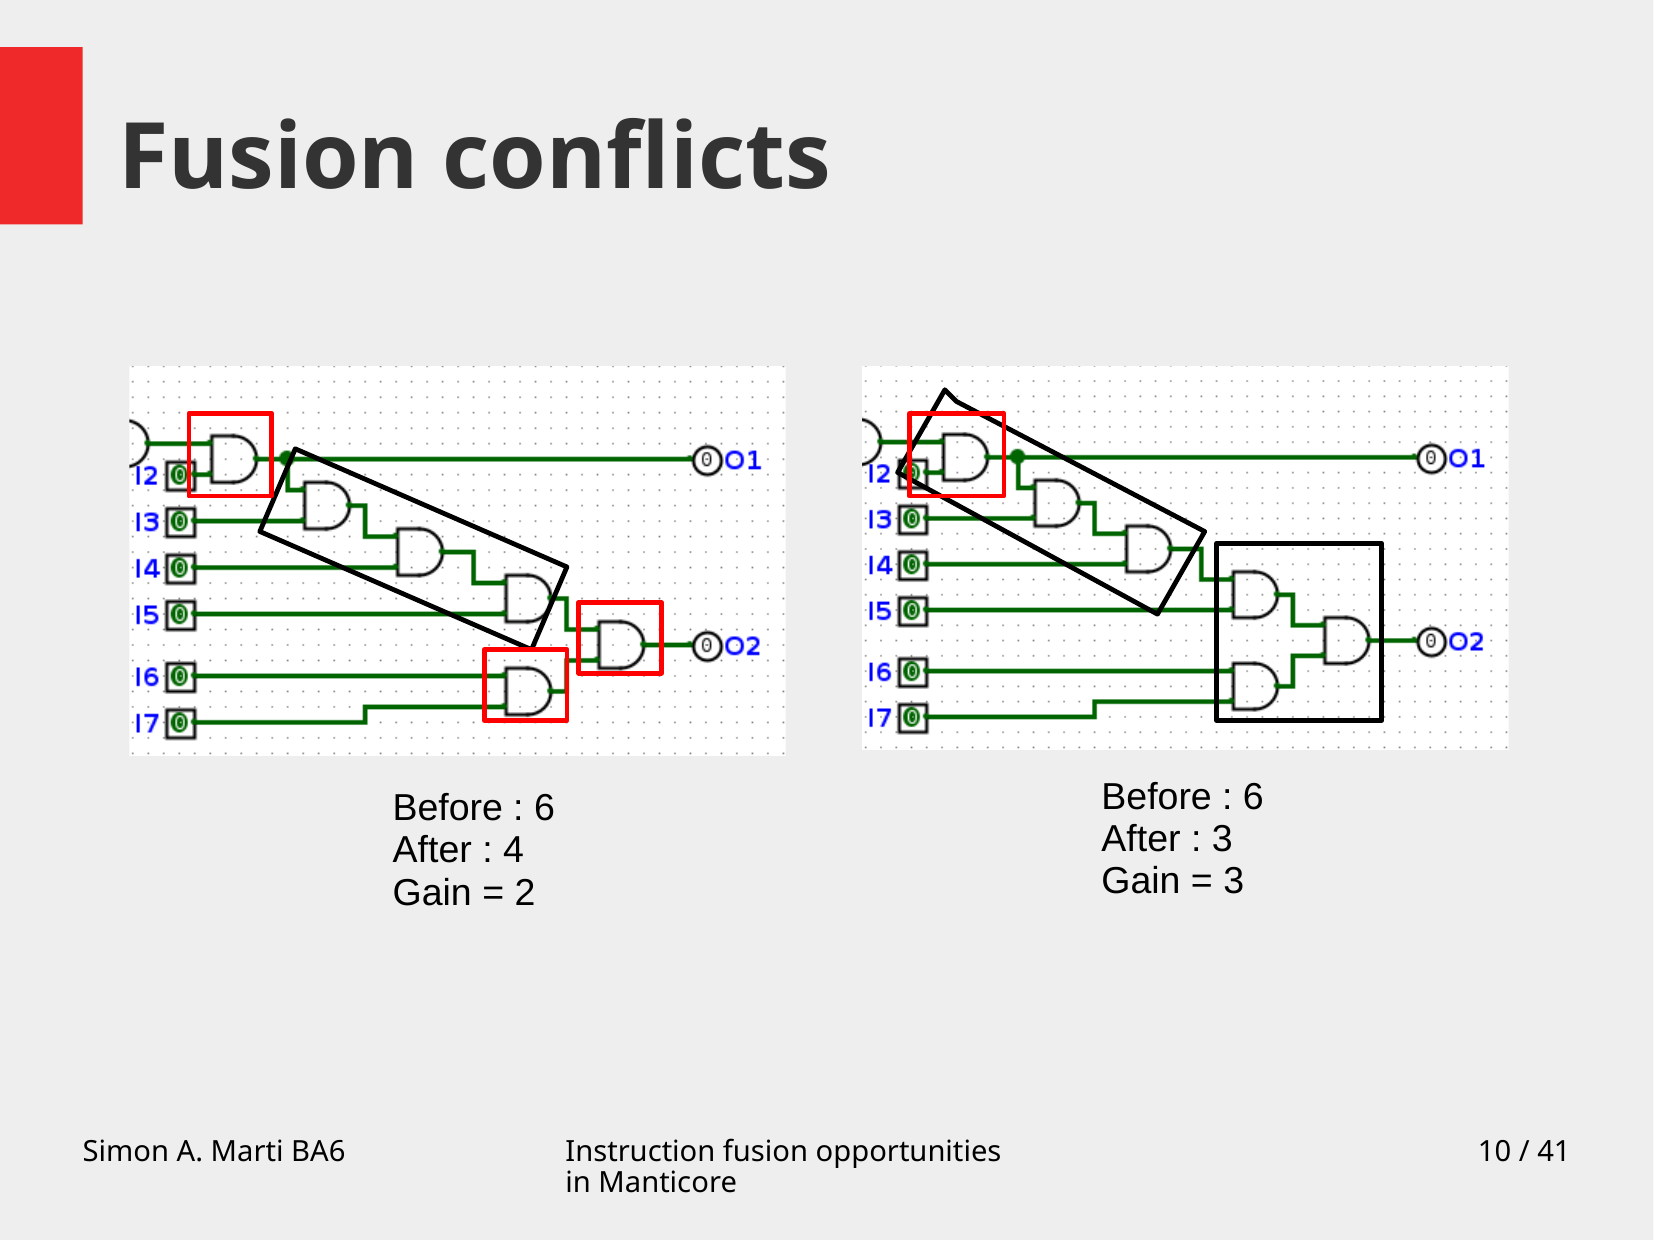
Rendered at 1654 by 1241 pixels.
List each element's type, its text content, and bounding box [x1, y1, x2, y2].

picture [862, 366, 1509, 751]
text_box Before : 6 After : 4 Gain = 2 [377, 779, 571, 921]
title Fusion conflicts [118, 49, 1571, 257]
text_box Before : 6 After : 3 Gain = 3 [1086, 767, 1279, 909]
picture [129, 366, 786, 756]
